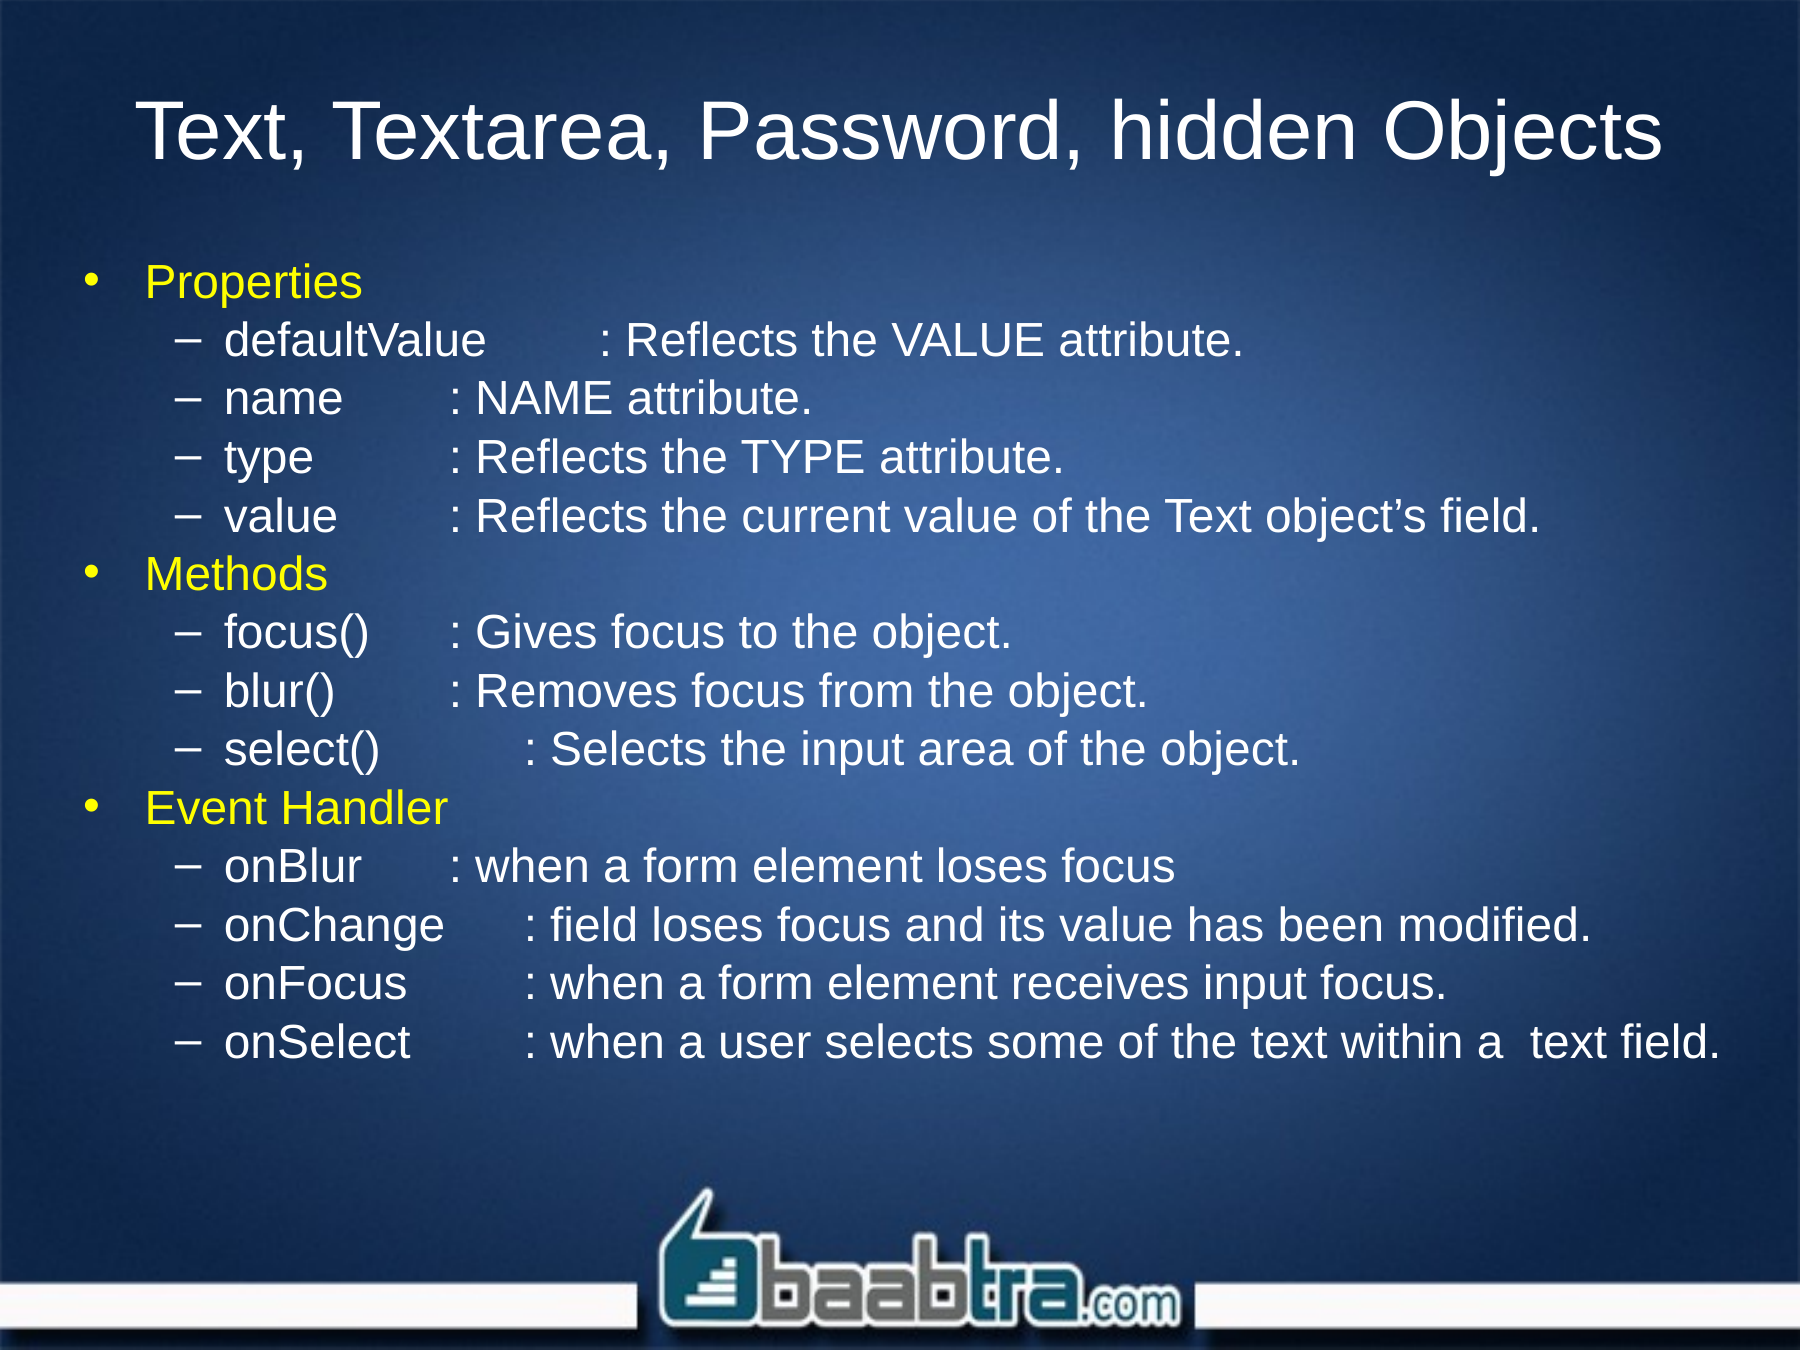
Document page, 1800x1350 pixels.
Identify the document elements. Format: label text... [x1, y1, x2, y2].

title Text, Textarea, Password, hidden Objects [90, 14, 1710, 239]
text_box Properties defaultValue : Reflects the VALUE attribute. name : NAME attribute. type : Reflects the TYPE attribute. value : Reflects the current value of the Text object’s field. Methods focus() : Gives focus to the object. blur() : Removes focus from the object. select() : Selects the input area of the object. Event Handler onBlur : when a form element loses focus onChange : field loses focus and its value has been modified. onFocus : when a form element receives input focus. onSelect : when a user selects some of the text within a text field. [59, 252, 1800, 1350]
picture [0, 0, 1800, 1350]
